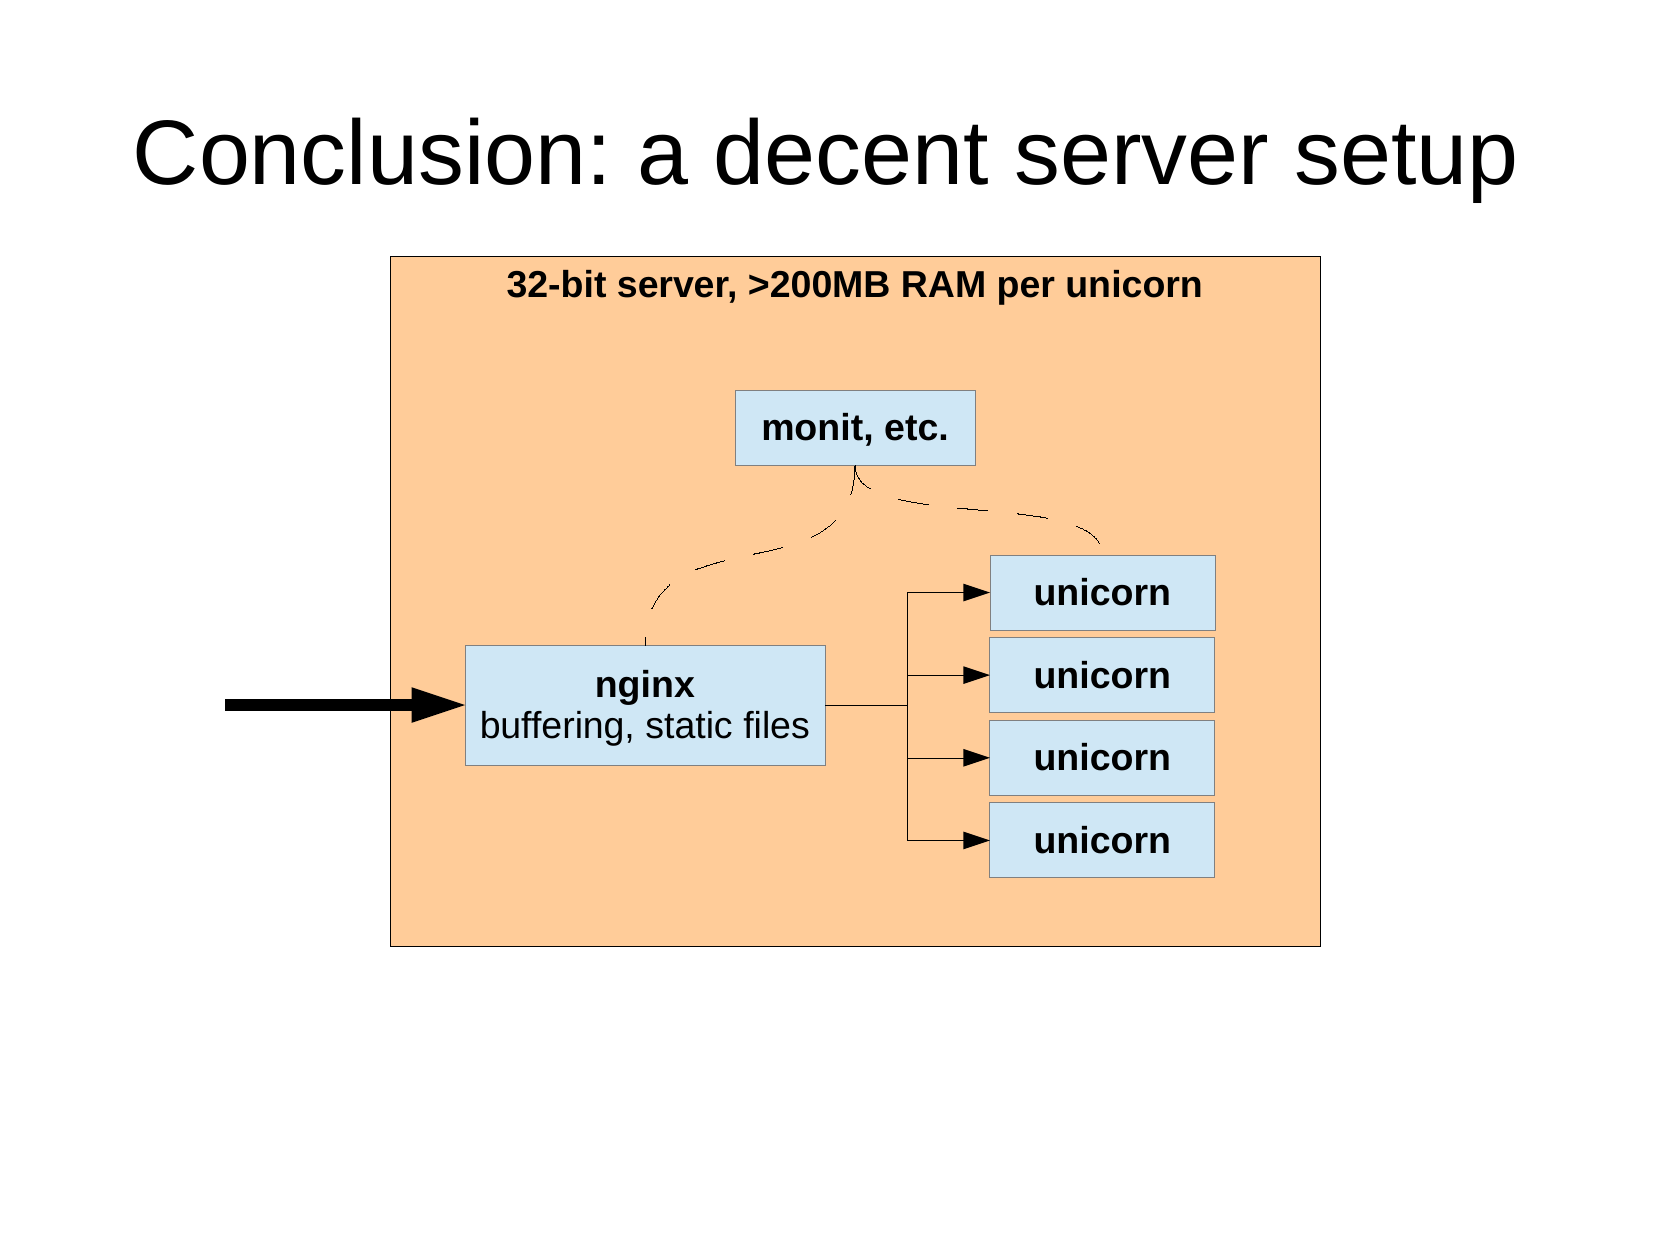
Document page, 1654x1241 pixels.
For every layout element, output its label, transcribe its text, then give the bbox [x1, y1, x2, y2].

title Conclusion: a decent server setup [82, 49, 1571, 257]
text_box unicorn [989, 802, 1215, 878]
text_box monit, etc. [735, 390, 976, 466]
text_box unicorn [989, 637, 1215, 713]
text_box 32-bit server, >200MB RAM per unicorn [390, 257, 1321, 947]
text_box nginx buffering, static files [465, 645, 826, 766]
text_box unicorn [990, 555, 1216, 631]
text_box unicorn [989, 720, 1215, 796]
